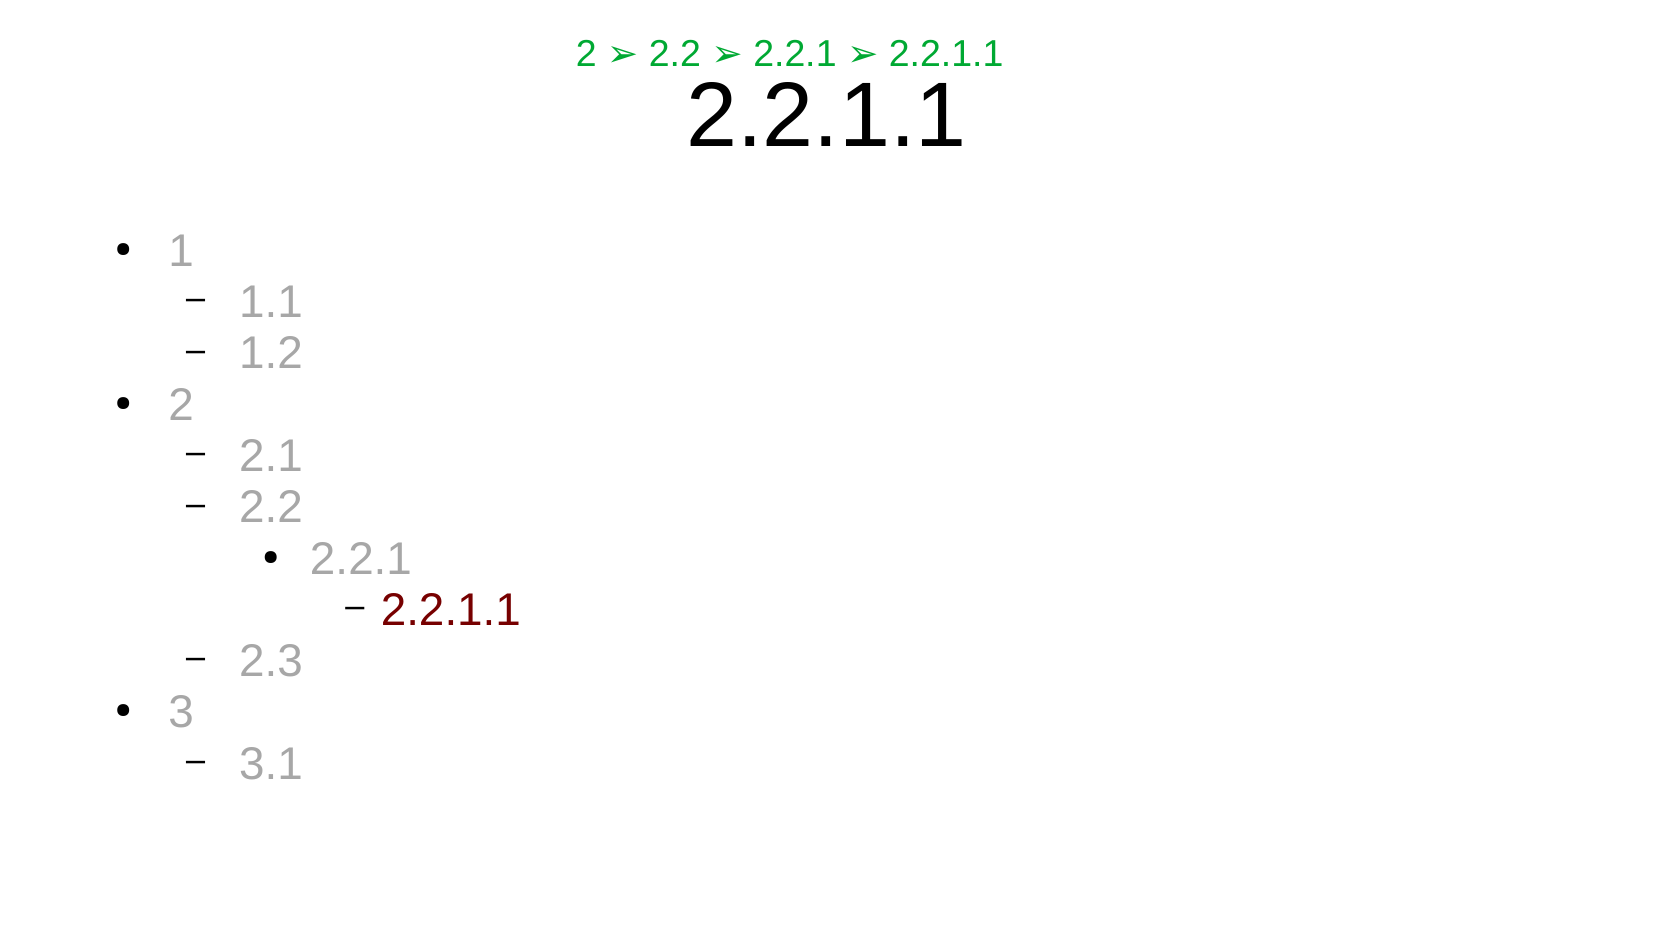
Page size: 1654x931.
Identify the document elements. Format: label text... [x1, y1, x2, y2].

text_box 2 ➢ 2.2 ➢ 2.2.1 ➢ 2.2.1.1 [561, 24, 1051, 82]
text_box 1 1.1 1.2 2 2.1 2.2 2.2.1 2.2.1.1 2.3 3 3.1 [82, 217, 1571, 931]
title 2.2.1.1 [82, 37, 1571, 193]
